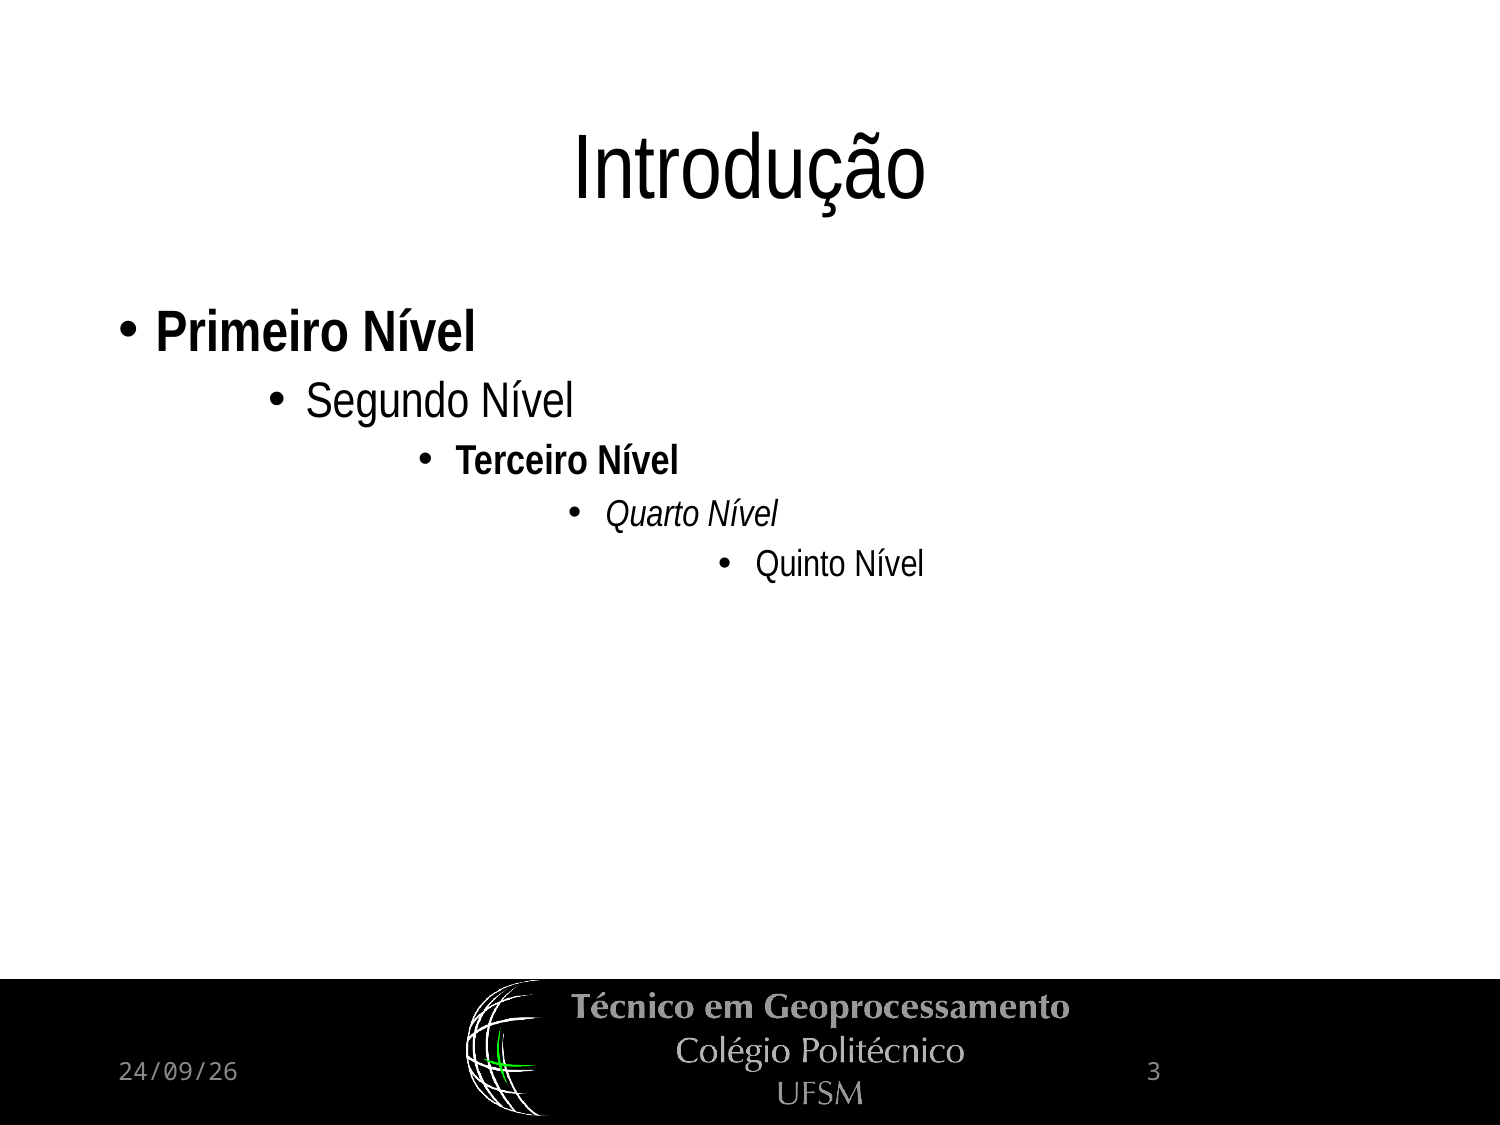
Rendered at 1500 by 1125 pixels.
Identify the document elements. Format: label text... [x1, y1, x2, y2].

text_box 3 [1131, 1042, 1397, 1103]
text_box [440, 993, 1069, 1103]
title Introdução [103, 59, 1397, 278]
list Primeiro Nível Segundo Nível Terceiro Nível Quarto Nível Quinto Nível [103, 293, 1397, 957]
text_box 16/01/2019 [103, 1042, 385, 1103]
